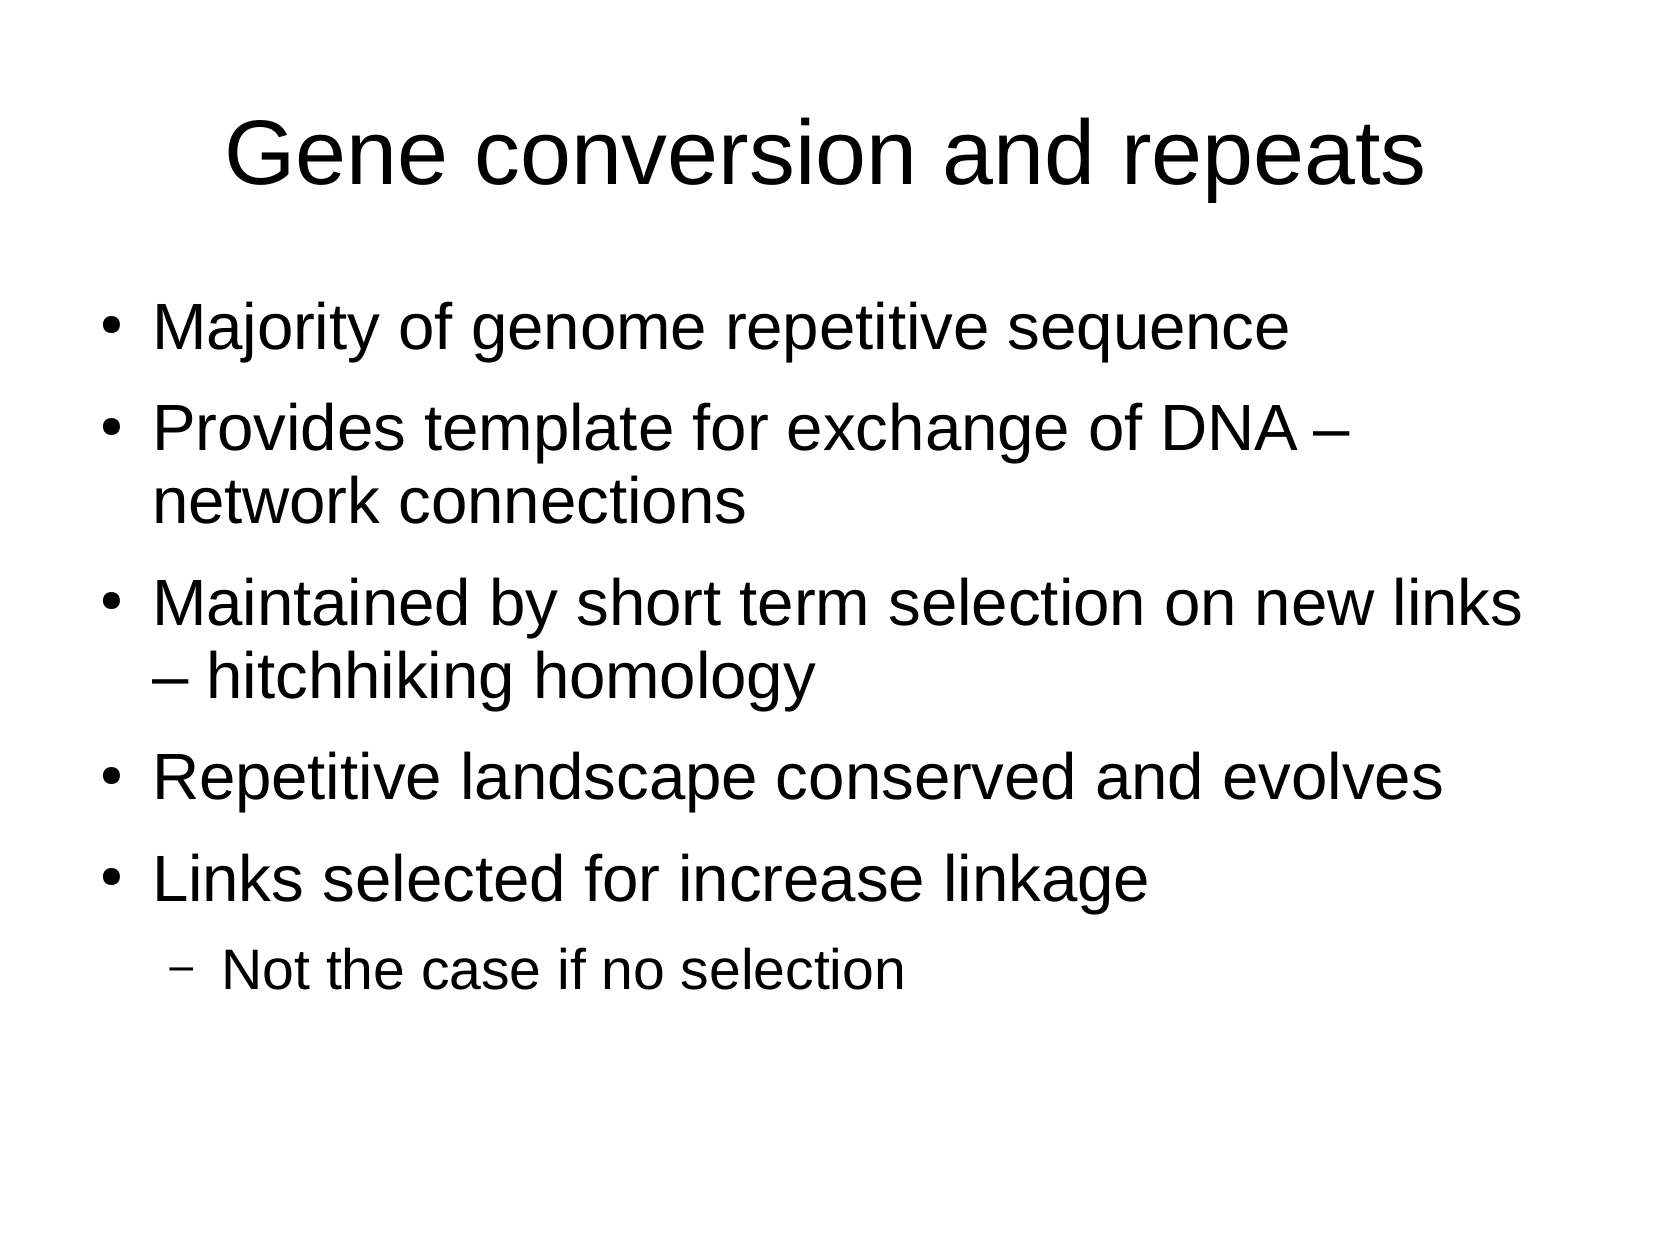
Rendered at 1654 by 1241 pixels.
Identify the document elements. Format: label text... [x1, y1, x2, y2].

list Majority of genome repetitive sequence Provides template for exchange of DNA – network connections Maintained by short term selection on new links – hitchhiking homology Repetitive landscape conserved and evolves Links selected for increase linkage Not the case if no selection [82, 290, 1571, 1010]
title Gene conversion and repeats [82, 49, 1571, 257]
